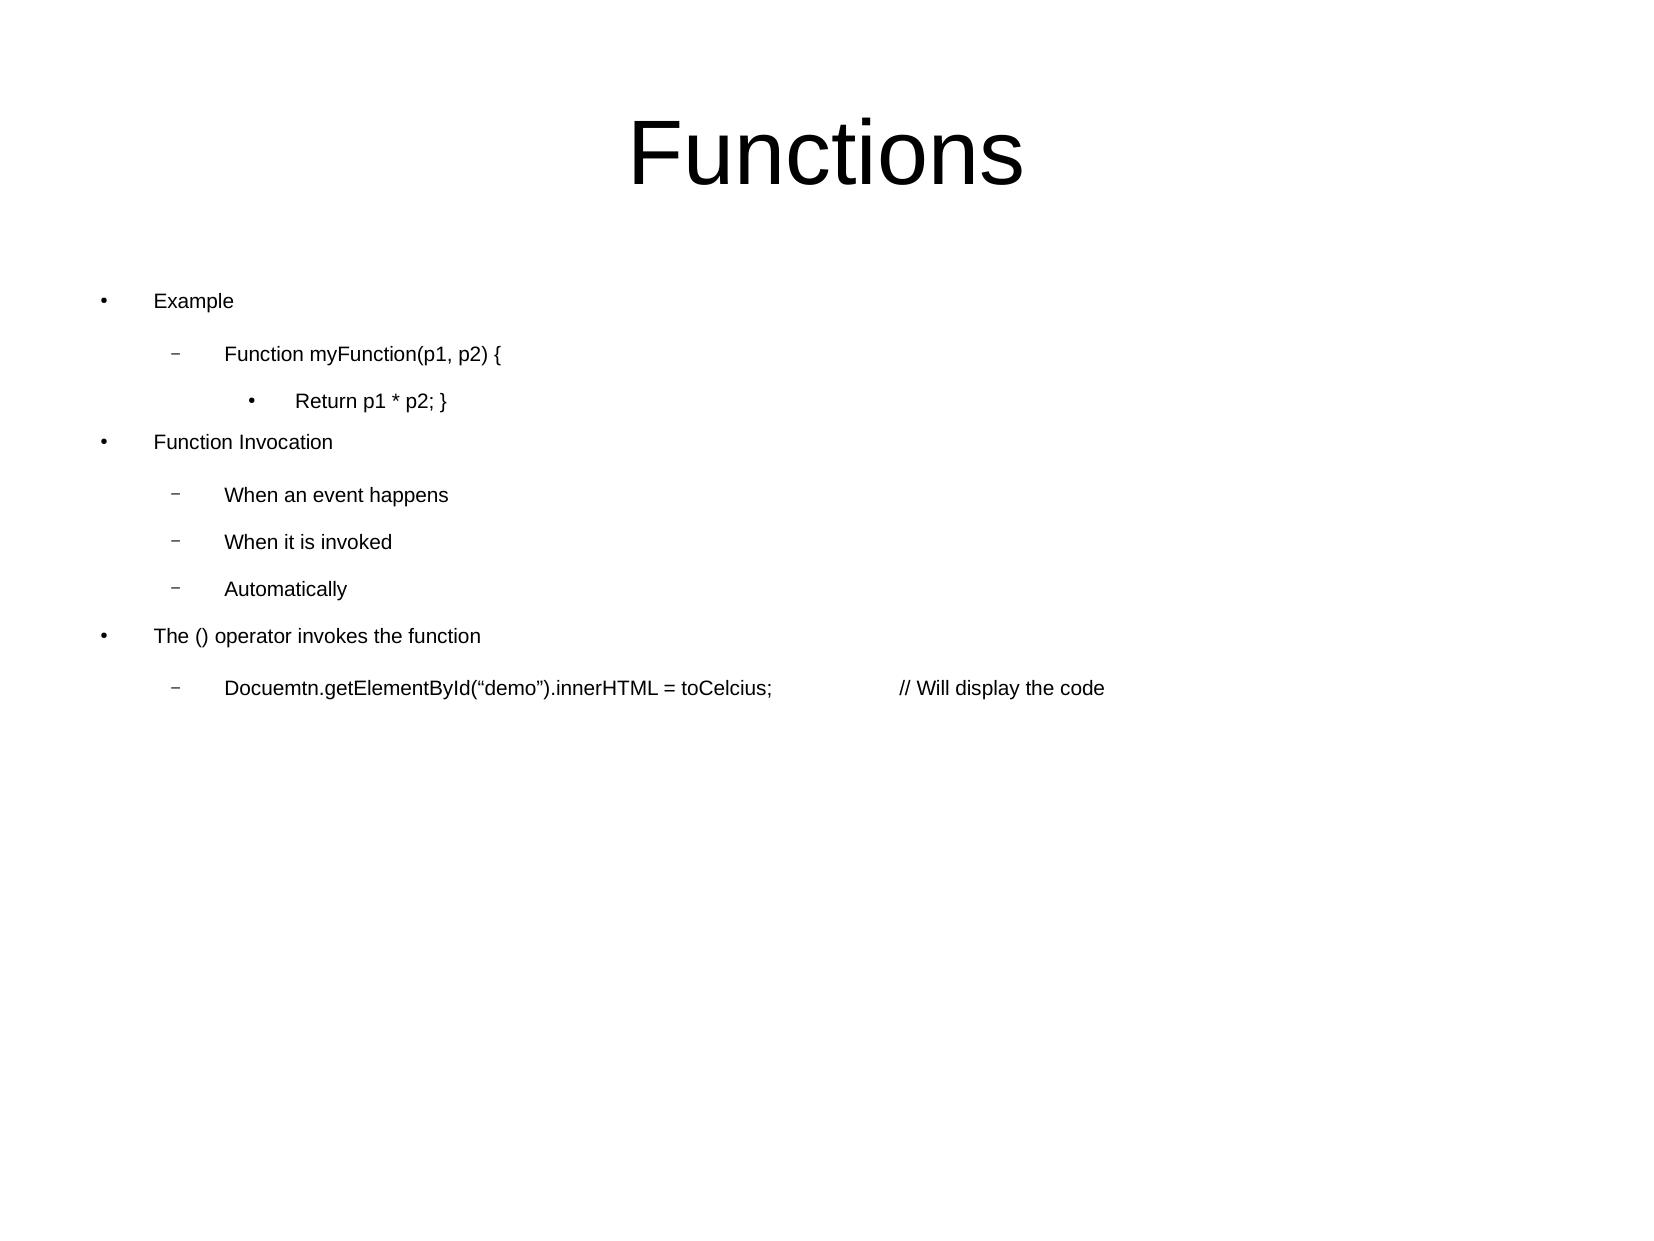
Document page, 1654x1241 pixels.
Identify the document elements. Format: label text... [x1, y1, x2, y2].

list Example Function myFunction(p1, p2) { Return p1 * p2; } Function Invocation When an event happens When it is invoked Automatically The () operator invokes the function Docuemtn.getElementById(“demo”).innerHTML = toCelcius; // Will display the code [82, 290, 1571, 1010]
title Functions [82, 49, 1571, 257]
